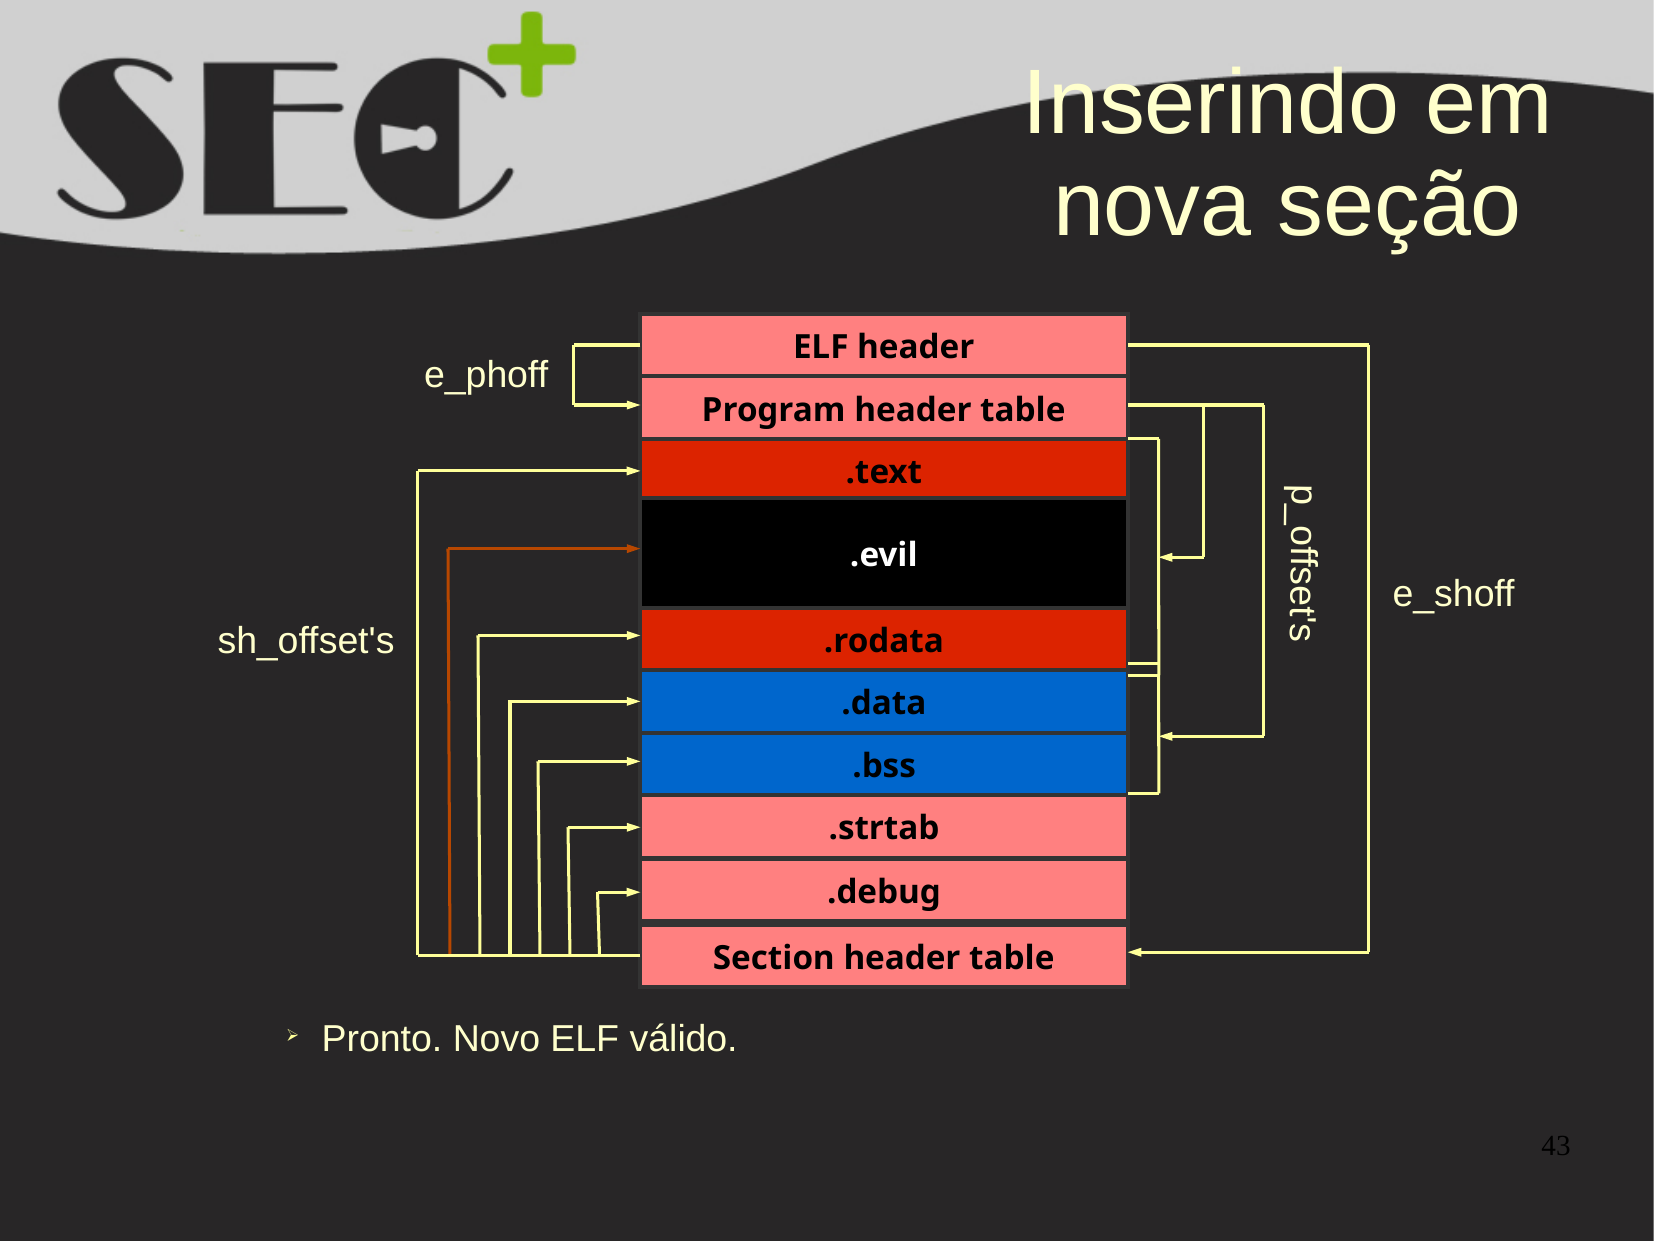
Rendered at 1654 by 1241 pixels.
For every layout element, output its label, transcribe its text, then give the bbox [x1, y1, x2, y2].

text_box .strtab [640, 795, 1128, 858]
text_box Program header table [640, 376, 1128, 438]
title Inserindo em nova seção [1005, 49, 1571, 257]
text_box sh_offset's [201, 610, 412, 671]
text_box Pronto. Novo ELF válido. [270, 1008, 1411, 1068]
text_box ELF header [640, 313, 1128, 376]
text_box e_phoff [407, 345, 565, 405]
text_box .rodata [640, 608, 1128, 671]
text_box .evil [640, 498, 1128, 608]
text_box .text [640, 438, 1128, 498]
text_box .bss [640, 732, 1128, 795]
picture [0, 0, 1654, 1241]
text_box p_offset's [1272, 468, 1336, 661]
text_box .debug [640, 858, 1128, 922]
text_box Section header table [640, 924, 1128, 988]
text_box .data [640, 671, 1128, 732]
text_box e_shoff [1376, 563, 1532, 624]
